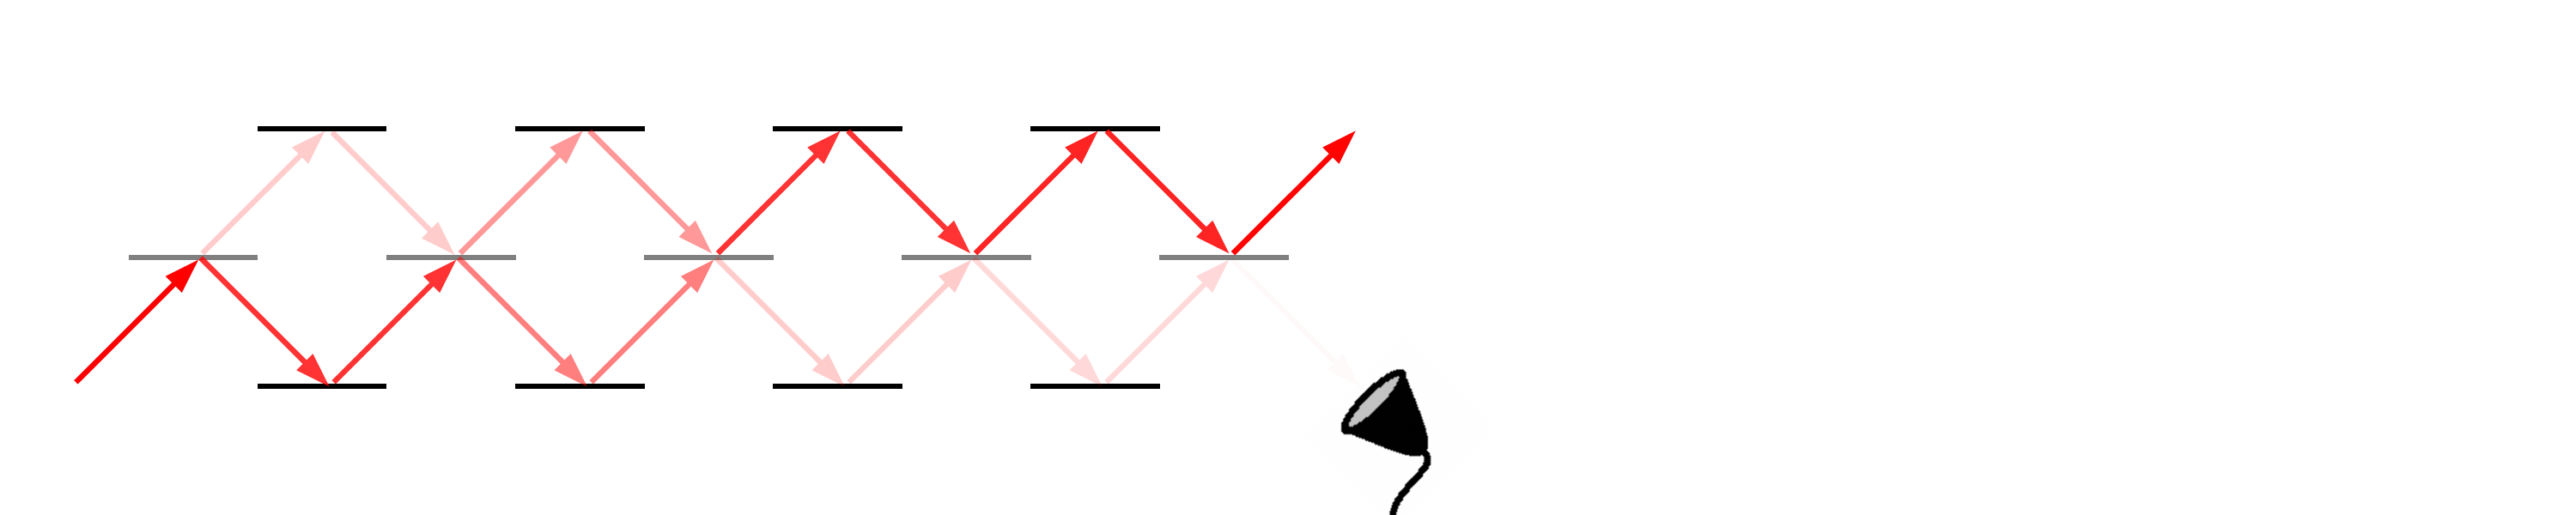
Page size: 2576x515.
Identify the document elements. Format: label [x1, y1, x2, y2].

picture [1303, 336, 1496, 515]
